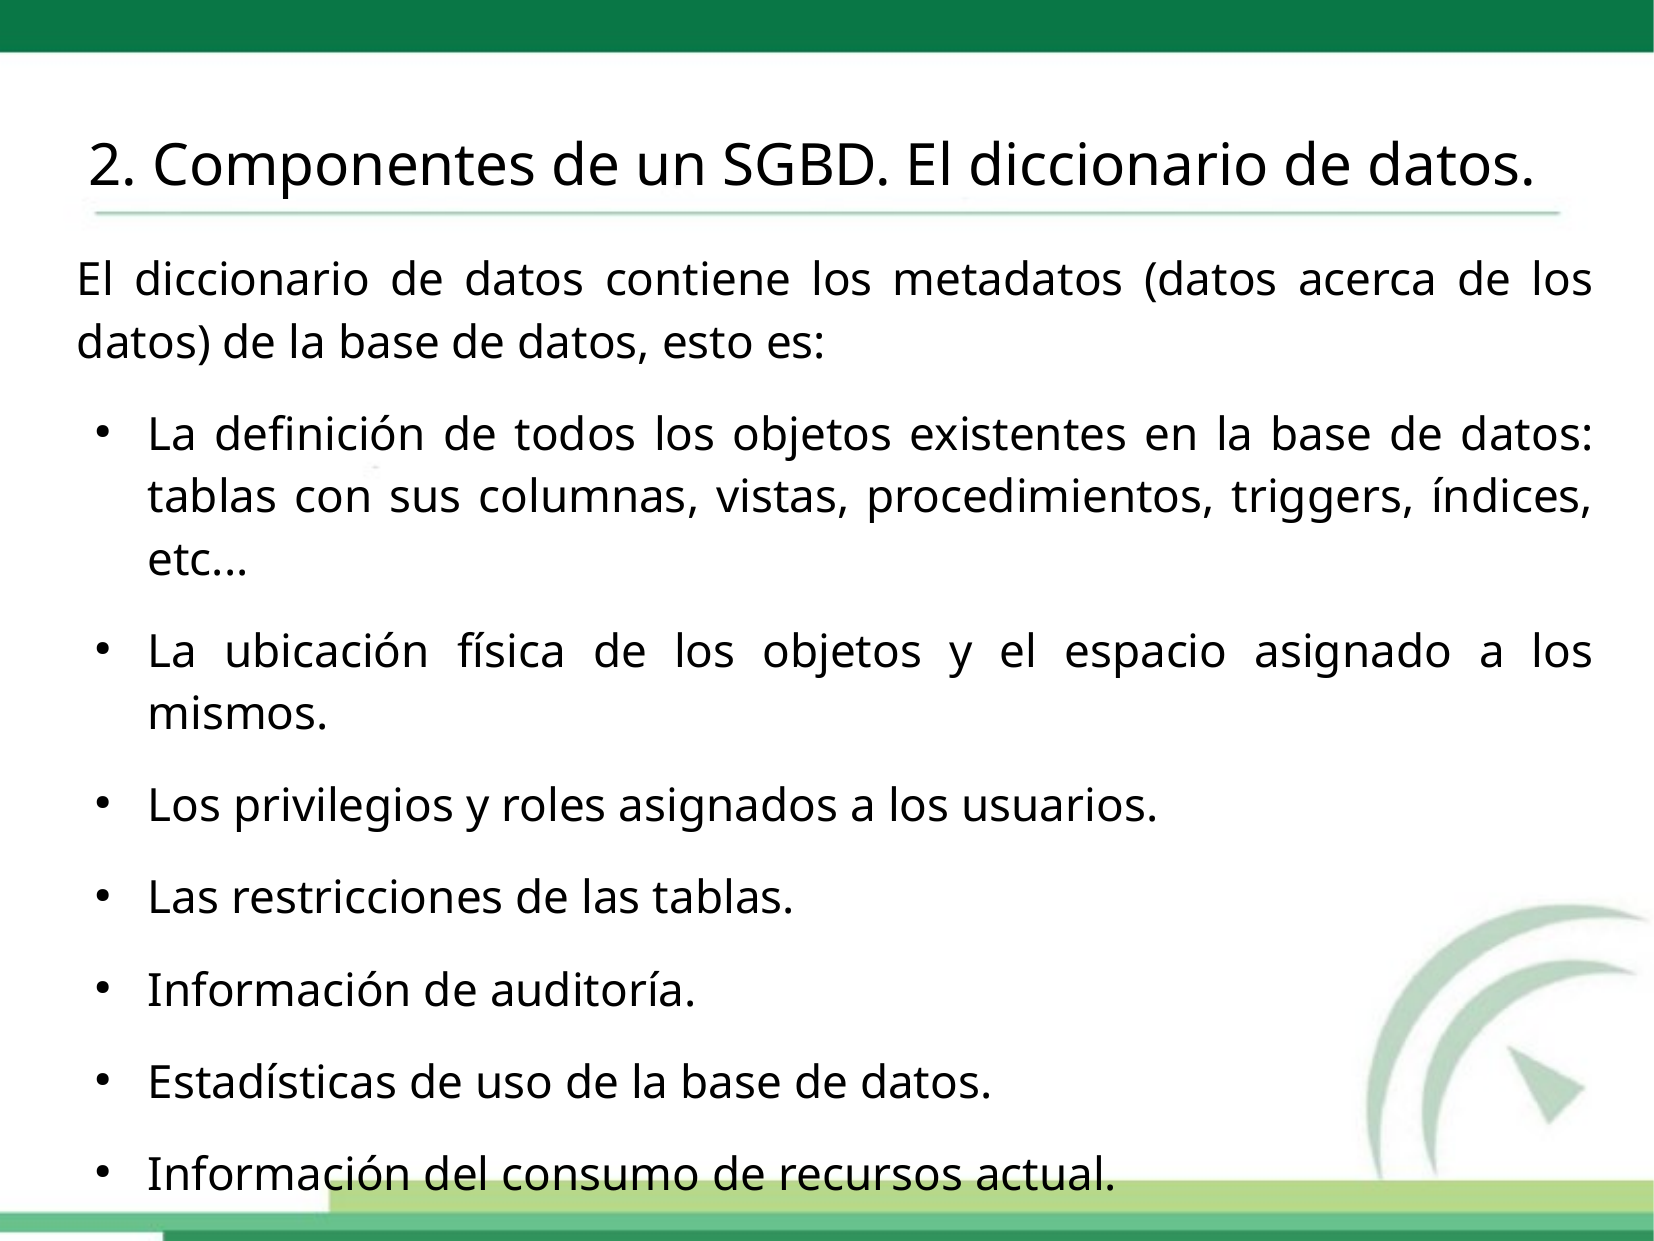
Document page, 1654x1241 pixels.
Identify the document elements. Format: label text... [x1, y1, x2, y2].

list El diccionario de datos contiene los metadatos (datos acerca de los datos) de la base de datos, esto es: La definición de todos los objetos existentes en la base de datos: tablas con sus columnas, vistas, procedimientos, triggers, índices, etc... La ubicación física de los objetos y el espacio asignado a los mismos. Los privilegios y roles asignados a los usuarios. Las restricciones de las tablas. Información de auditoría. Estadísticas de uso de la base de datos. Información del consumo de recursos actual. Y un larguísimo etcétera... [76, 246, 1595, 1222]
picture [0, 0, 1654, 1241]
title 2. Componentes de un SGBD. El diccionario de datos. [88, 58, 1577, 246]
